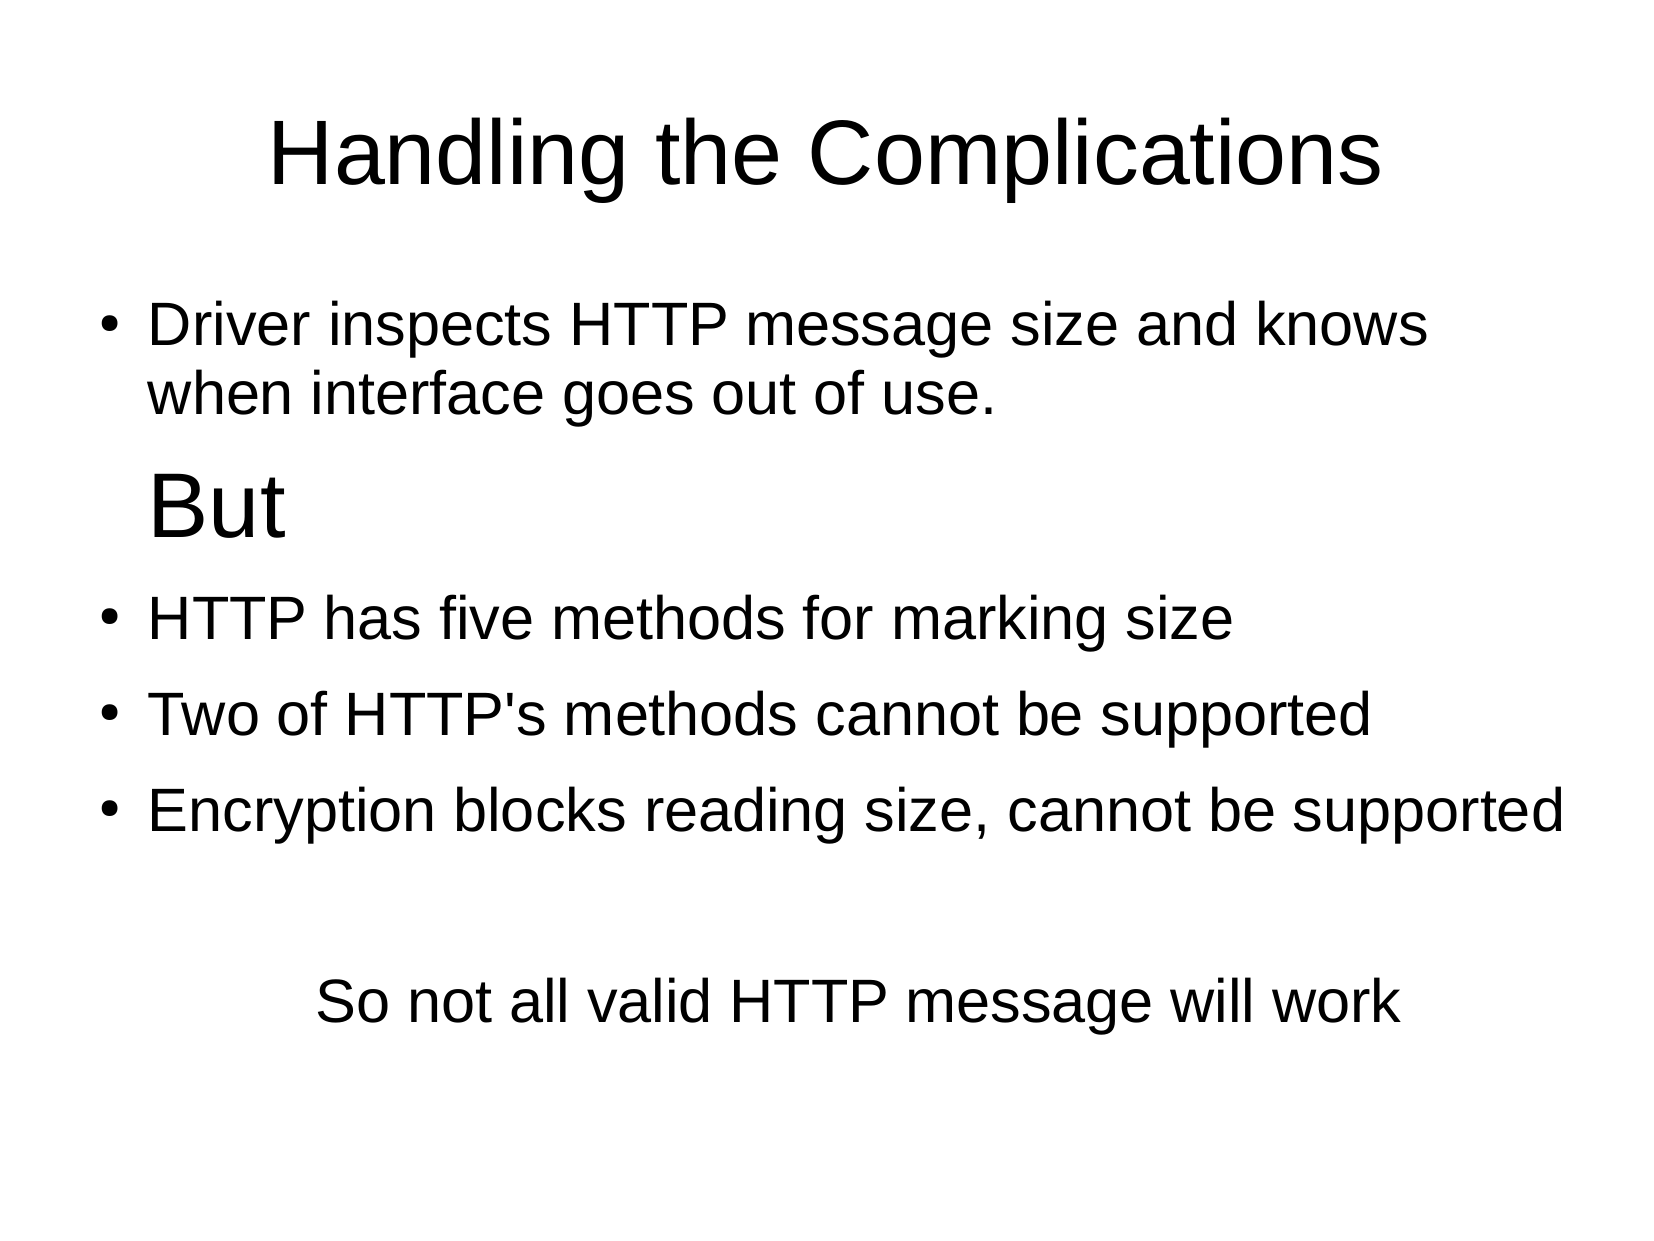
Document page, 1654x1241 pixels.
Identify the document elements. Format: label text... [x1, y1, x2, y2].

list Driver inspects HTTP message size and knows when interface goes out of use. But HTTP has five methods for marking size Two of HTTP's methods cannot be supported Encryption blocks reading size, cannot be supported So not all valid HTTP message will work [82, 290, 1571, 1111]
title Handling the Complications [82, 49, 1571, 257]
